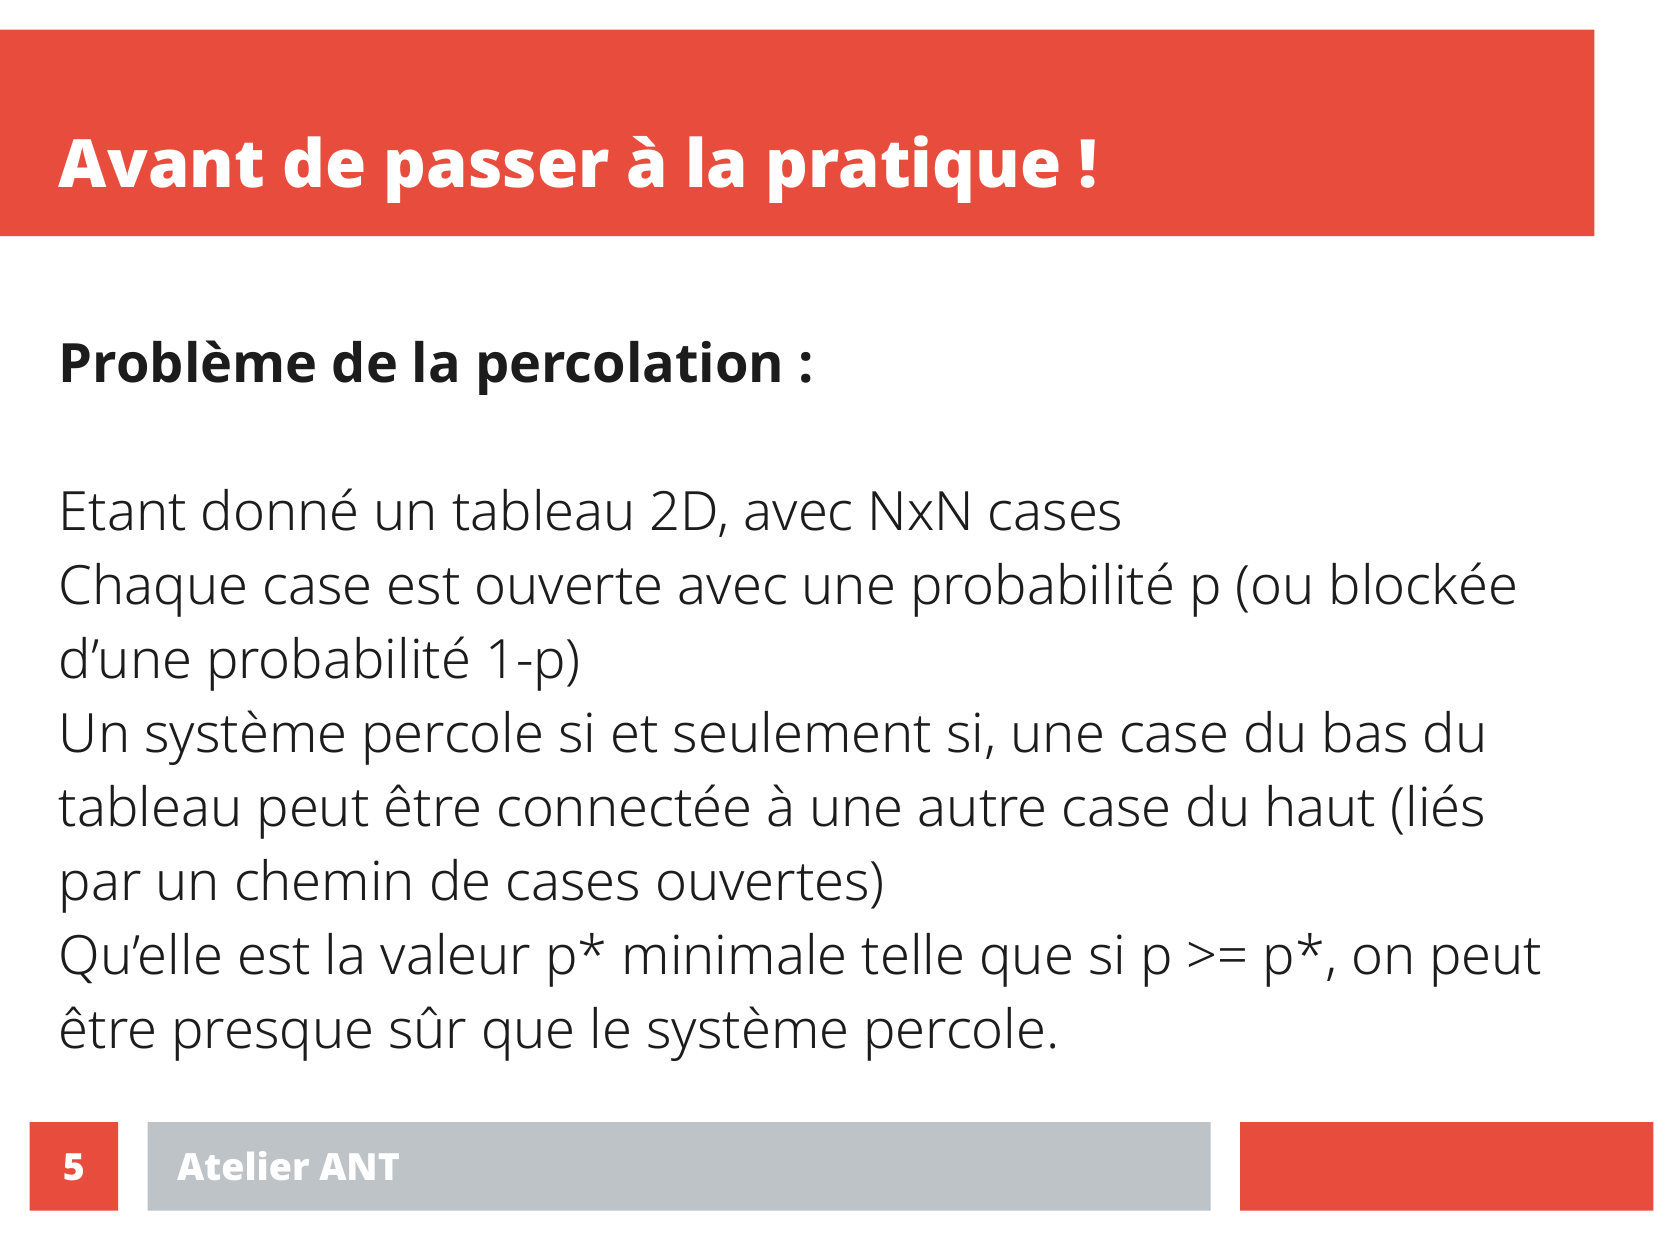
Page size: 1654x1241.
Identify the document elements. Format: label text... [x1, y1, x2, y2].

subtitle Problème de la percolation : Etant donné un tableau 2D, avec NxN cases Chaque case est ouverte avec une probabilité p (ou blockée d’une probabilité 1-p) Un système percole si et seulement si, une case du bas du tableau peut être connectée à une autre case du haut (liés par un chemin de cases ouvertes) Qu’elle est la valeur p* minimale telle que si p >= p*, on peut être presque sûr que le système percole. [59, 324, 1565, 1093]
title Avant de passer à la pratique ! [59, 59, 1595, 207]
